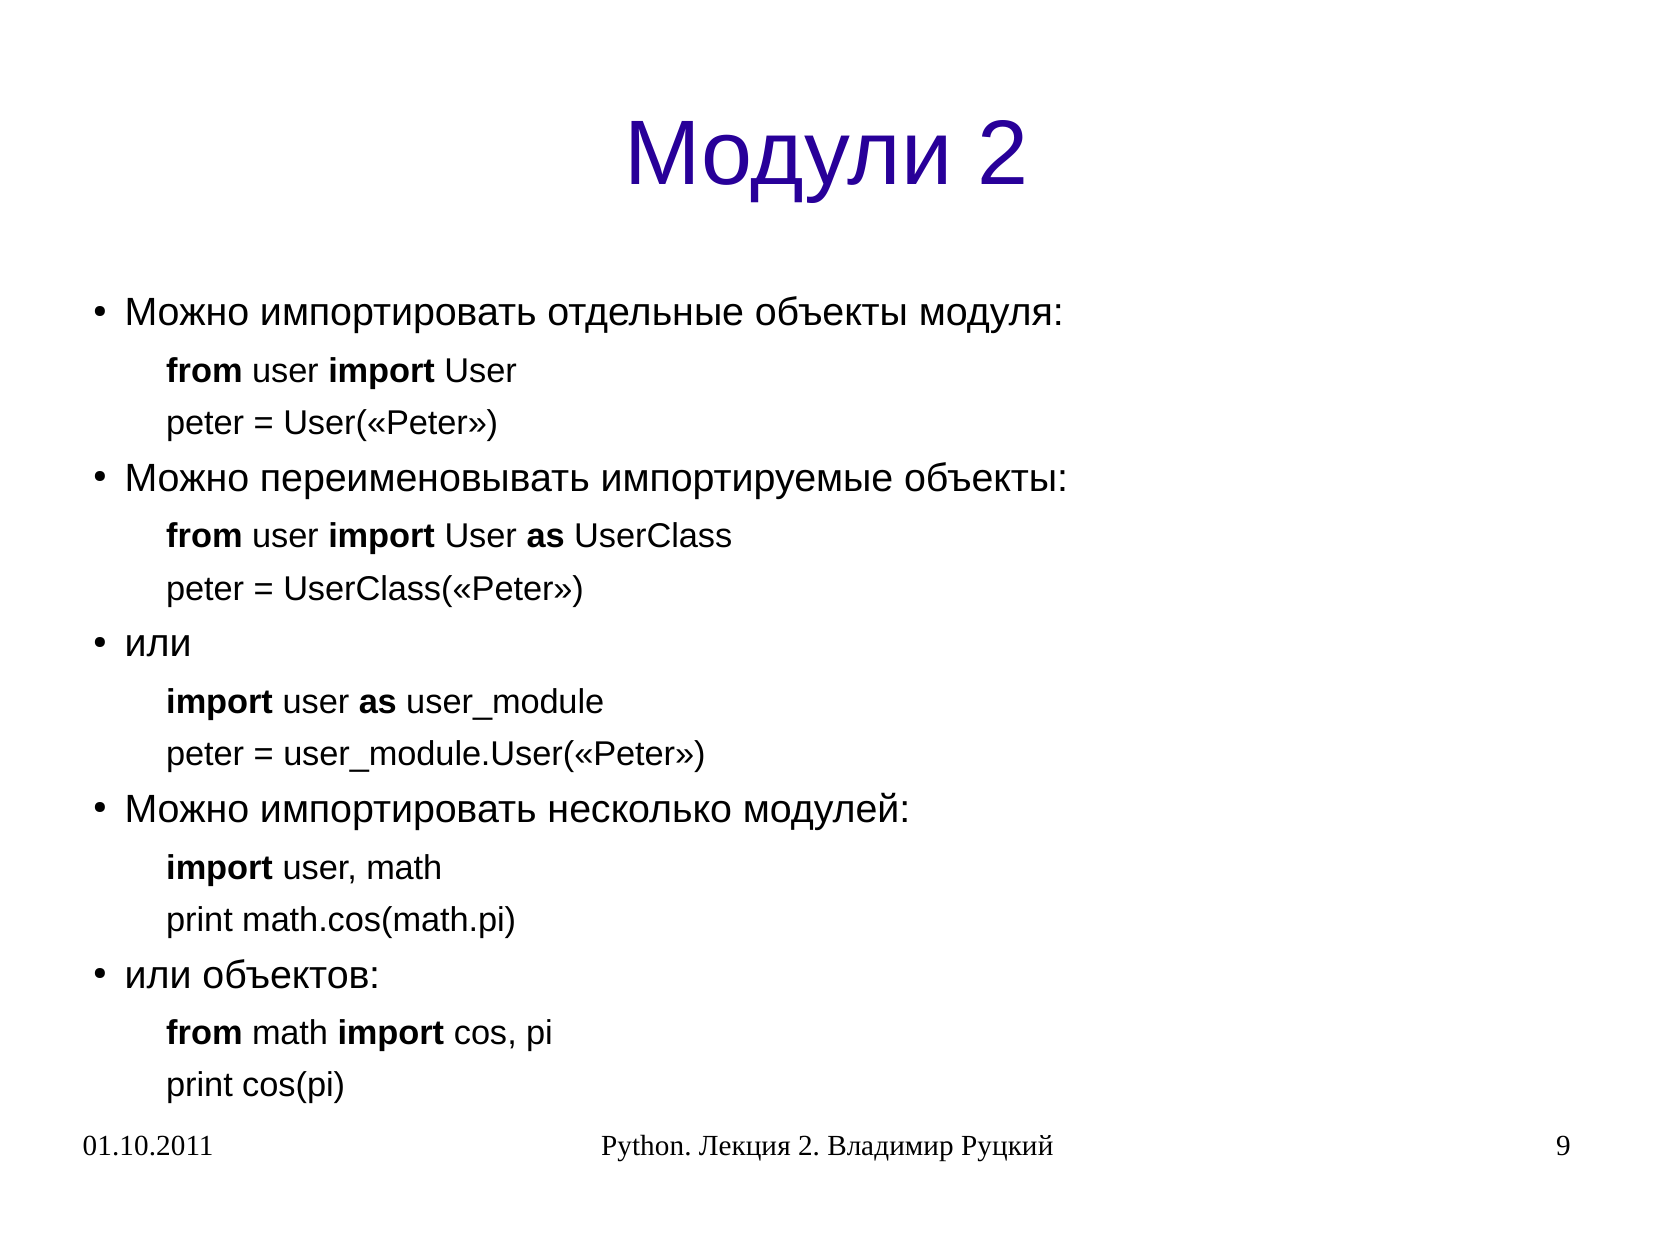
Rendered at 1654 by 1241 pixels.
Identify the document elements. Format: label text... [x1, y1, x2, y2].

title Модули 2 [82, 49, 1571, 257]
list Можно импортировать отдельные объекты модуля: from user import User peter = User(«Peter») Можно переименовывать импортируемые объекты: from user import User as UserClass peter = UserClass(«Peter») или import user as user_module peter = user_module.User(«Peter») Можно импортировать несколько модулей: import user, math print math.cos(math.pi) или объектов: from math import cos, pi print cos(pi) [82, 290, 1571, 1109]
